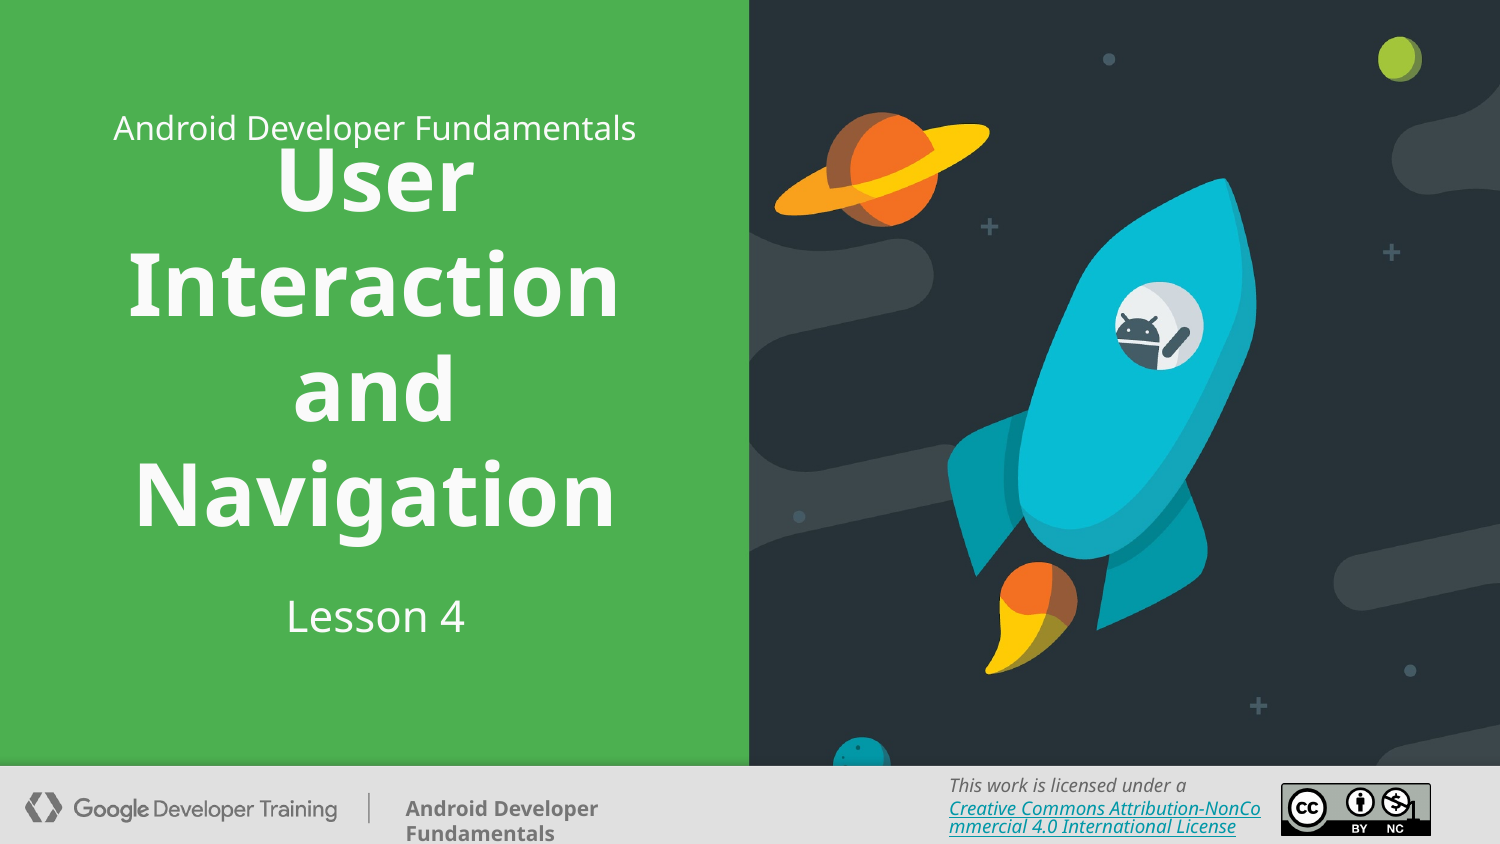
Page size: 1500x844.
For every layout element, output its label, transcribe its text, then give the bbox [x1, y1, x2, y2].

subtitle Android Developer Fundamentals [43, 92, 708, 179]
text_box Lesson 4 [43, 573, 708, 777]
slide_number <number> [1389, 777, 1480, 842]
title User Interaction and Navigation [43, 316, 708, 560]
picture [0, 0, 1500, 844]
